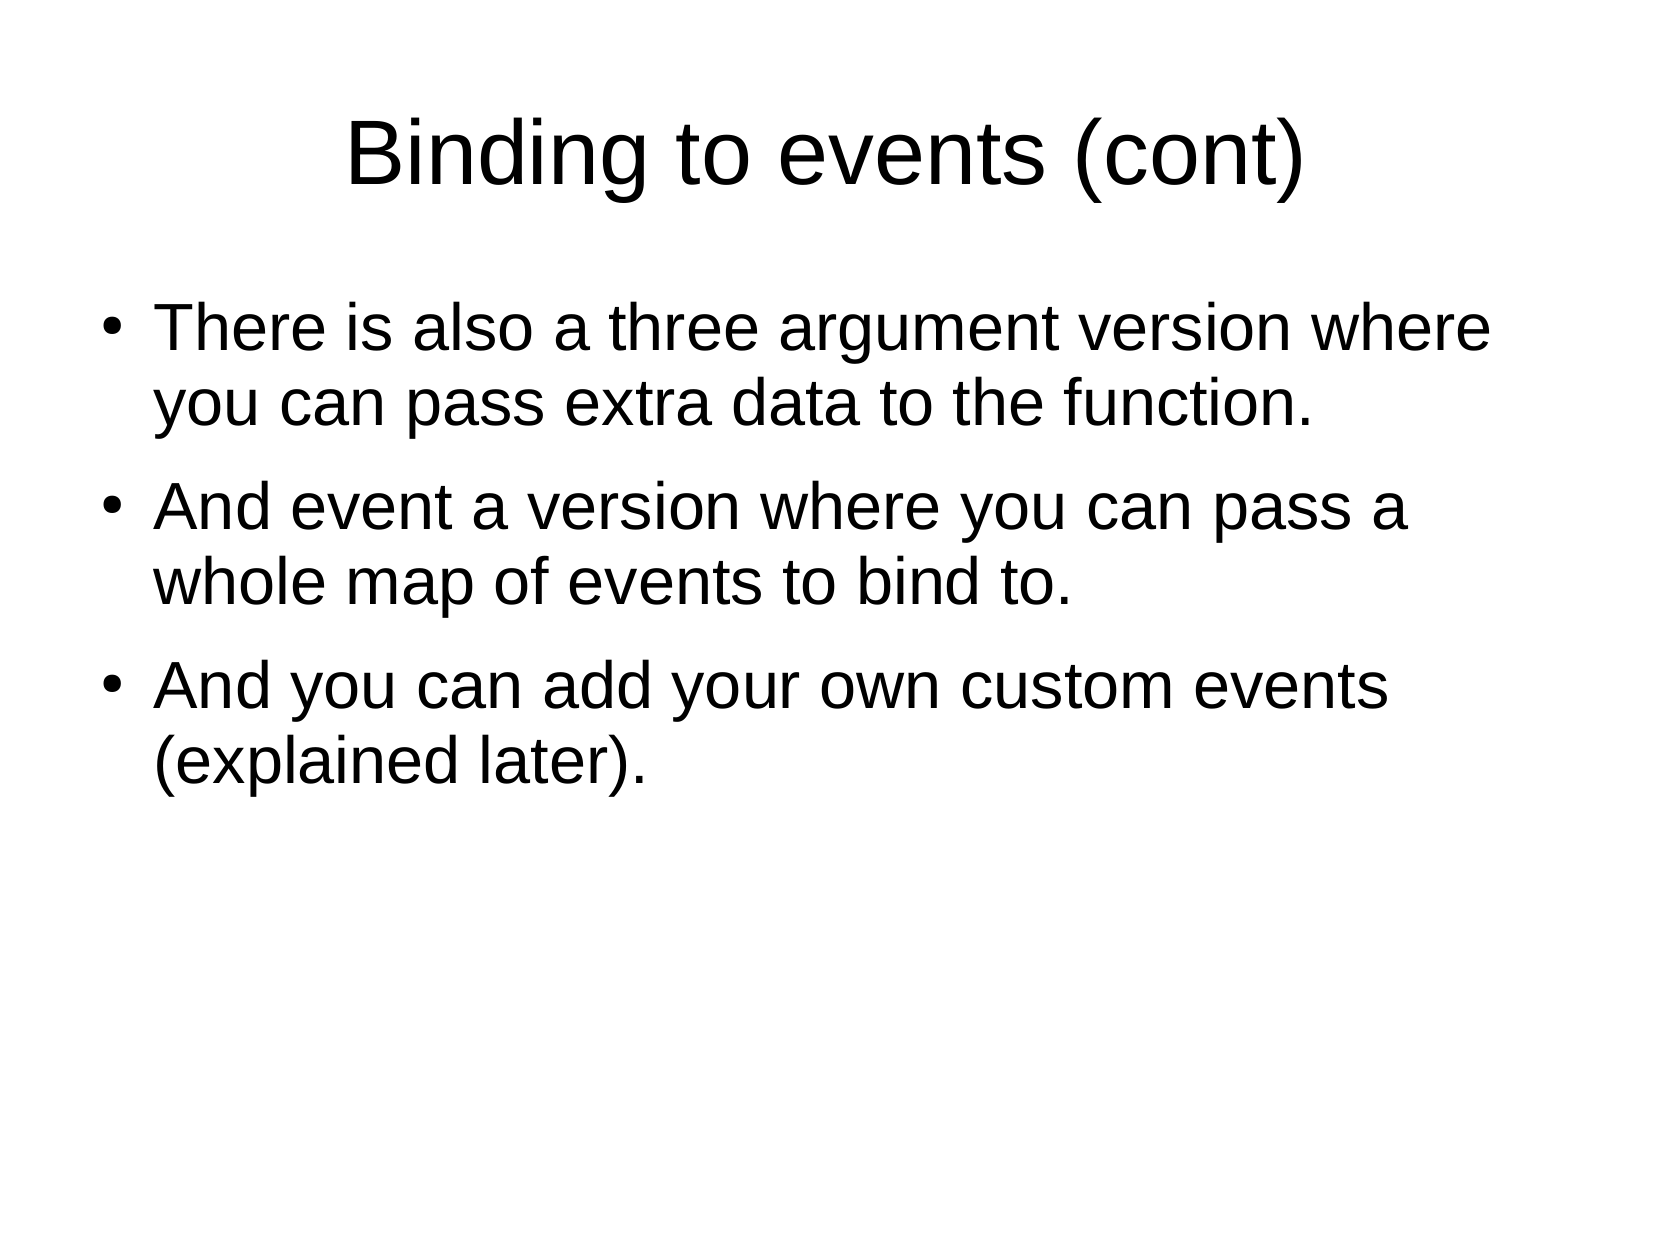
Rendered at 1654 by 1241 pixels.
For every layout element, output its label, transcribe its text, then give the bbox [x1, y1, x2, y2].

title Binding to events (cont) [82, 49, 1571, 257]
list There is also a three argument version where you can pass extra data to the function. And event a version where you can pass a whole map of events to bind to. And you can add your own custom events (explained later). [82, 290, 1571, 1109]
